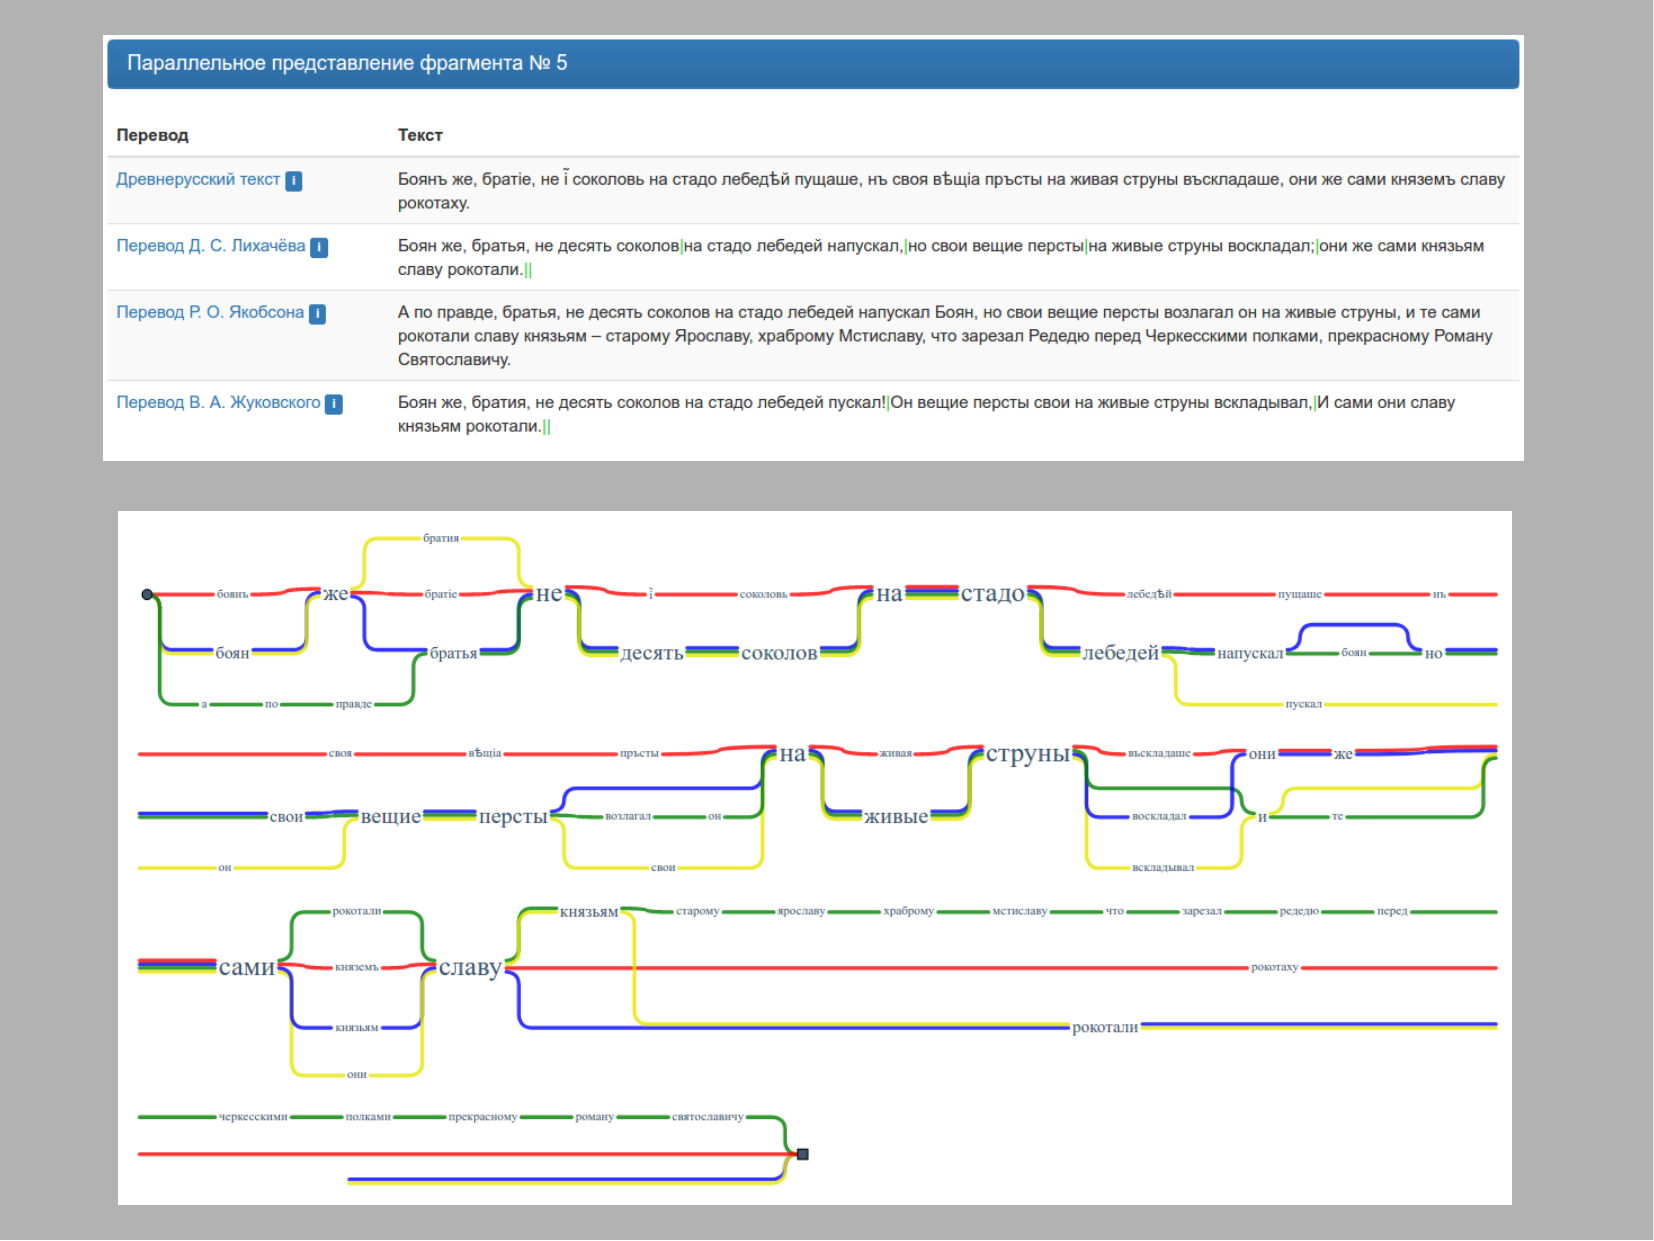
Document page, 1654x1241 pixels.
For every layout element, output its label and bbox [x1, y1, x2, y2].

picture [103, 35, 1524, 461]
picture [118, 511, 1512, 1205]
